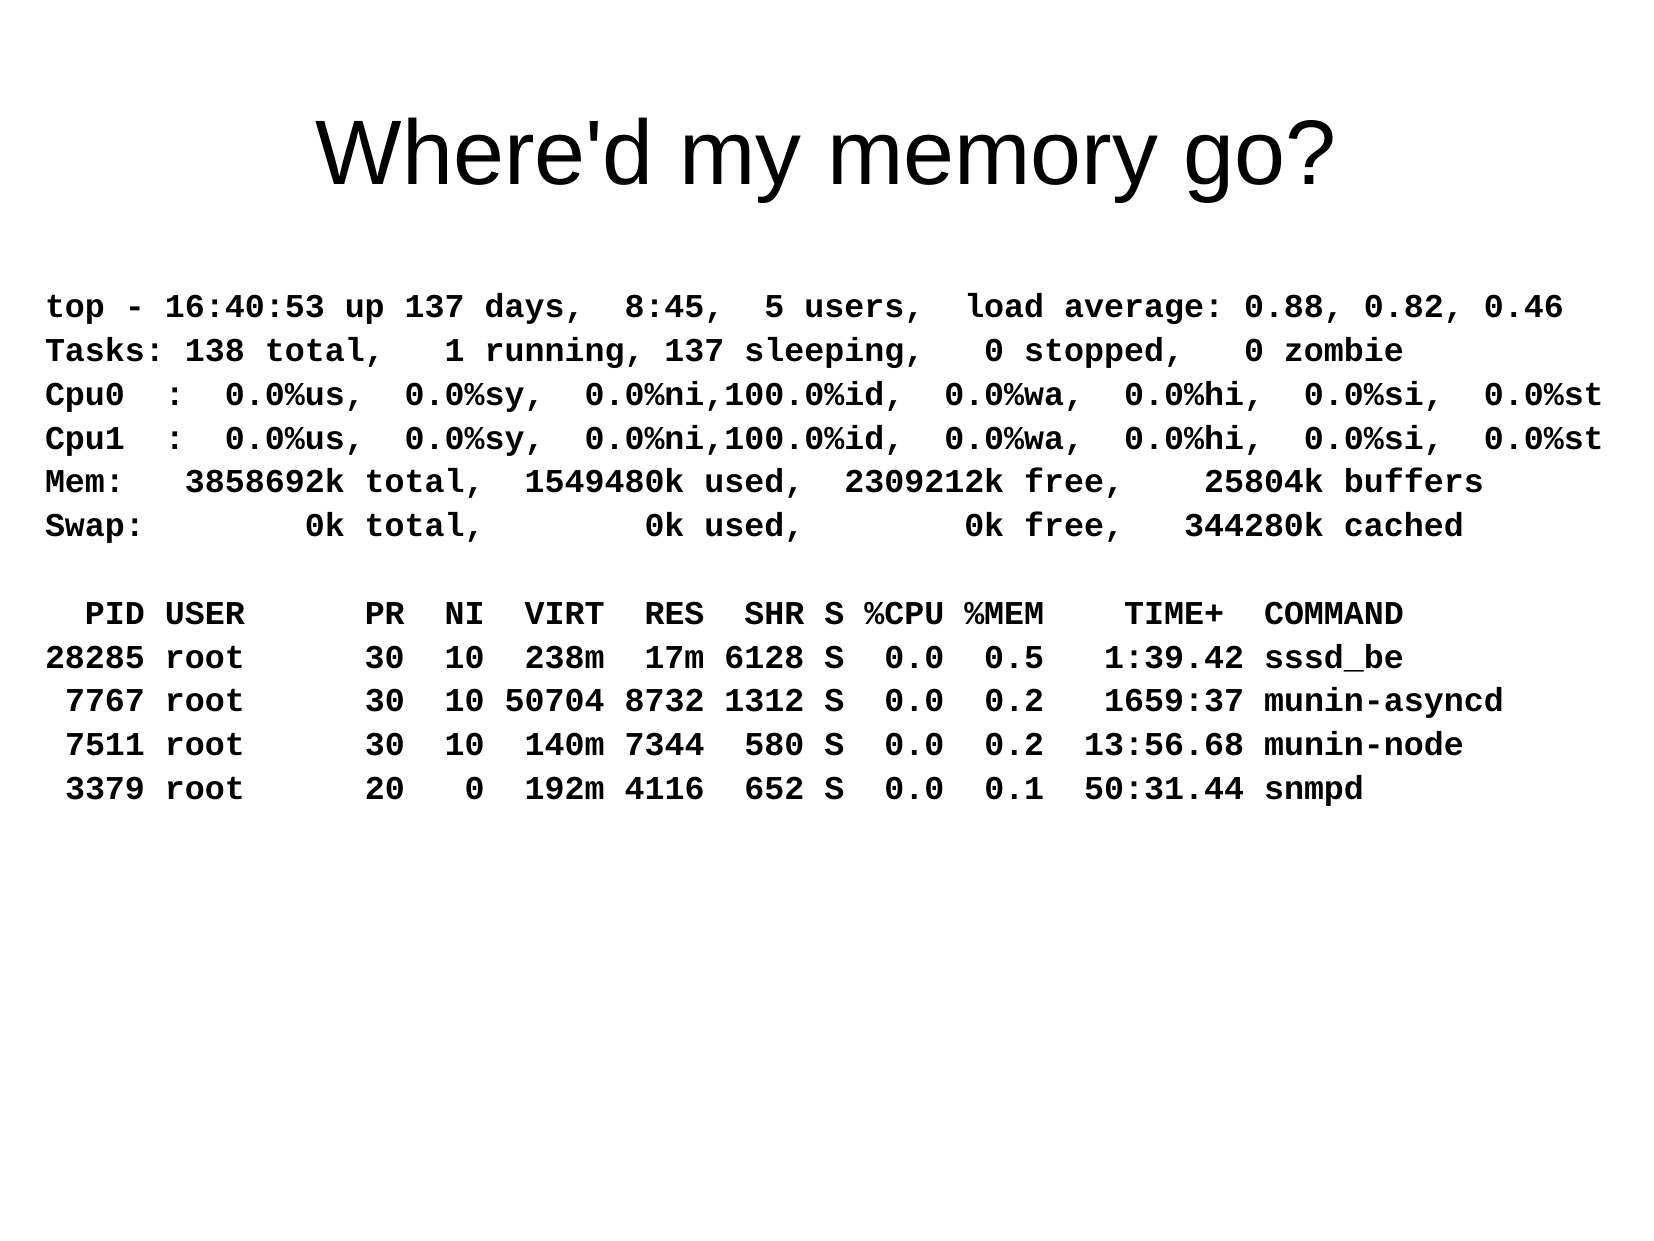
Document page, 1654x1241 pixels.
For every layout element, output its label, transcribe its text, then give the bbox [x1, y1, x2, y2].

list top - 16:40:53 up 137 days, 8:45, 5 users, load average: 0.88, 0.82, 0.46 Tasks: 138 total, 1 running, 137 sleeping, 0 stopped, 0 zombie Cpu0 : 0.0%us, 0.0%sy, 0.0%ni,100.0%id, 0.0%wa, 0.0%hi, 0.0%si, 0.0%st Cpu1 : 0.0%us, 0.0%sy, 0.0%ni,100.0%id, 0.0%wa, 0.0%hi, 0.0%si, 0.0%st Mem: 3858692k total, 1549480k used, 2309212k free, 25804k buffers Swap: 0k total, 0k used, 0k free, 344280k cached PID USER PR NI VIRT RES SHR S %CPU %MEM TIME+ COMMAND 28285 root 30 10 238m 17m 6128 S 0.0 0.5 1:39.42 sssd_be 7767 root 30 10 50704 8732 1312 S 0.0 0.2 1659:37 munin-asyncd 7511 root 30 10 140m 7344 580 S 0.0 0.2 13:56.68 munin-node 3379 root 20 0 192m 4116 652 S 0.0 0.1 50:31.44 snmpd [45, 290, 1606, 882]
title Where'd my memory go? [82, 49, 1571, 257]
